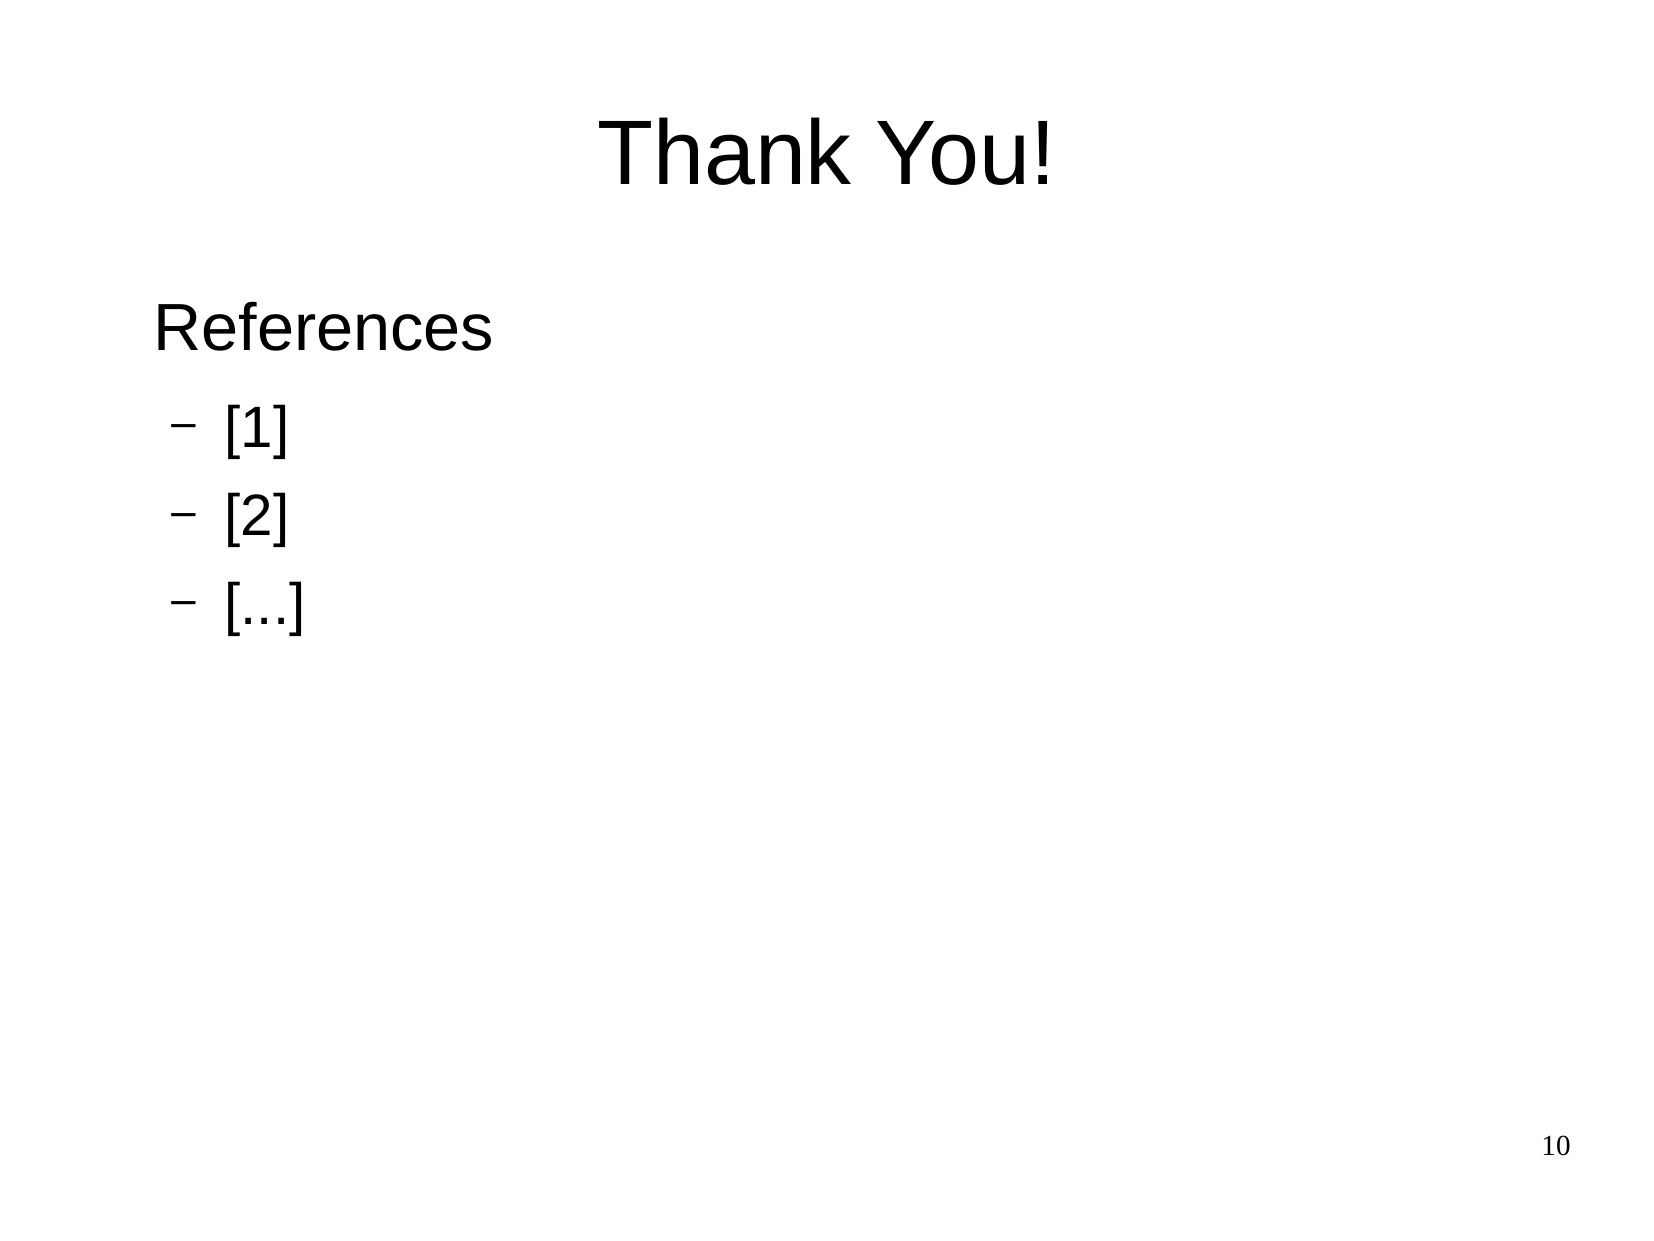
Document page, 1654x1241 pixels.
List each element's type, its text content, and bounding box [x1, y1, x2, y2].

title Thank You! [82, 0, 1571, 430]
list References [1] [2] [...] [82, 290, 1538, 1010]
